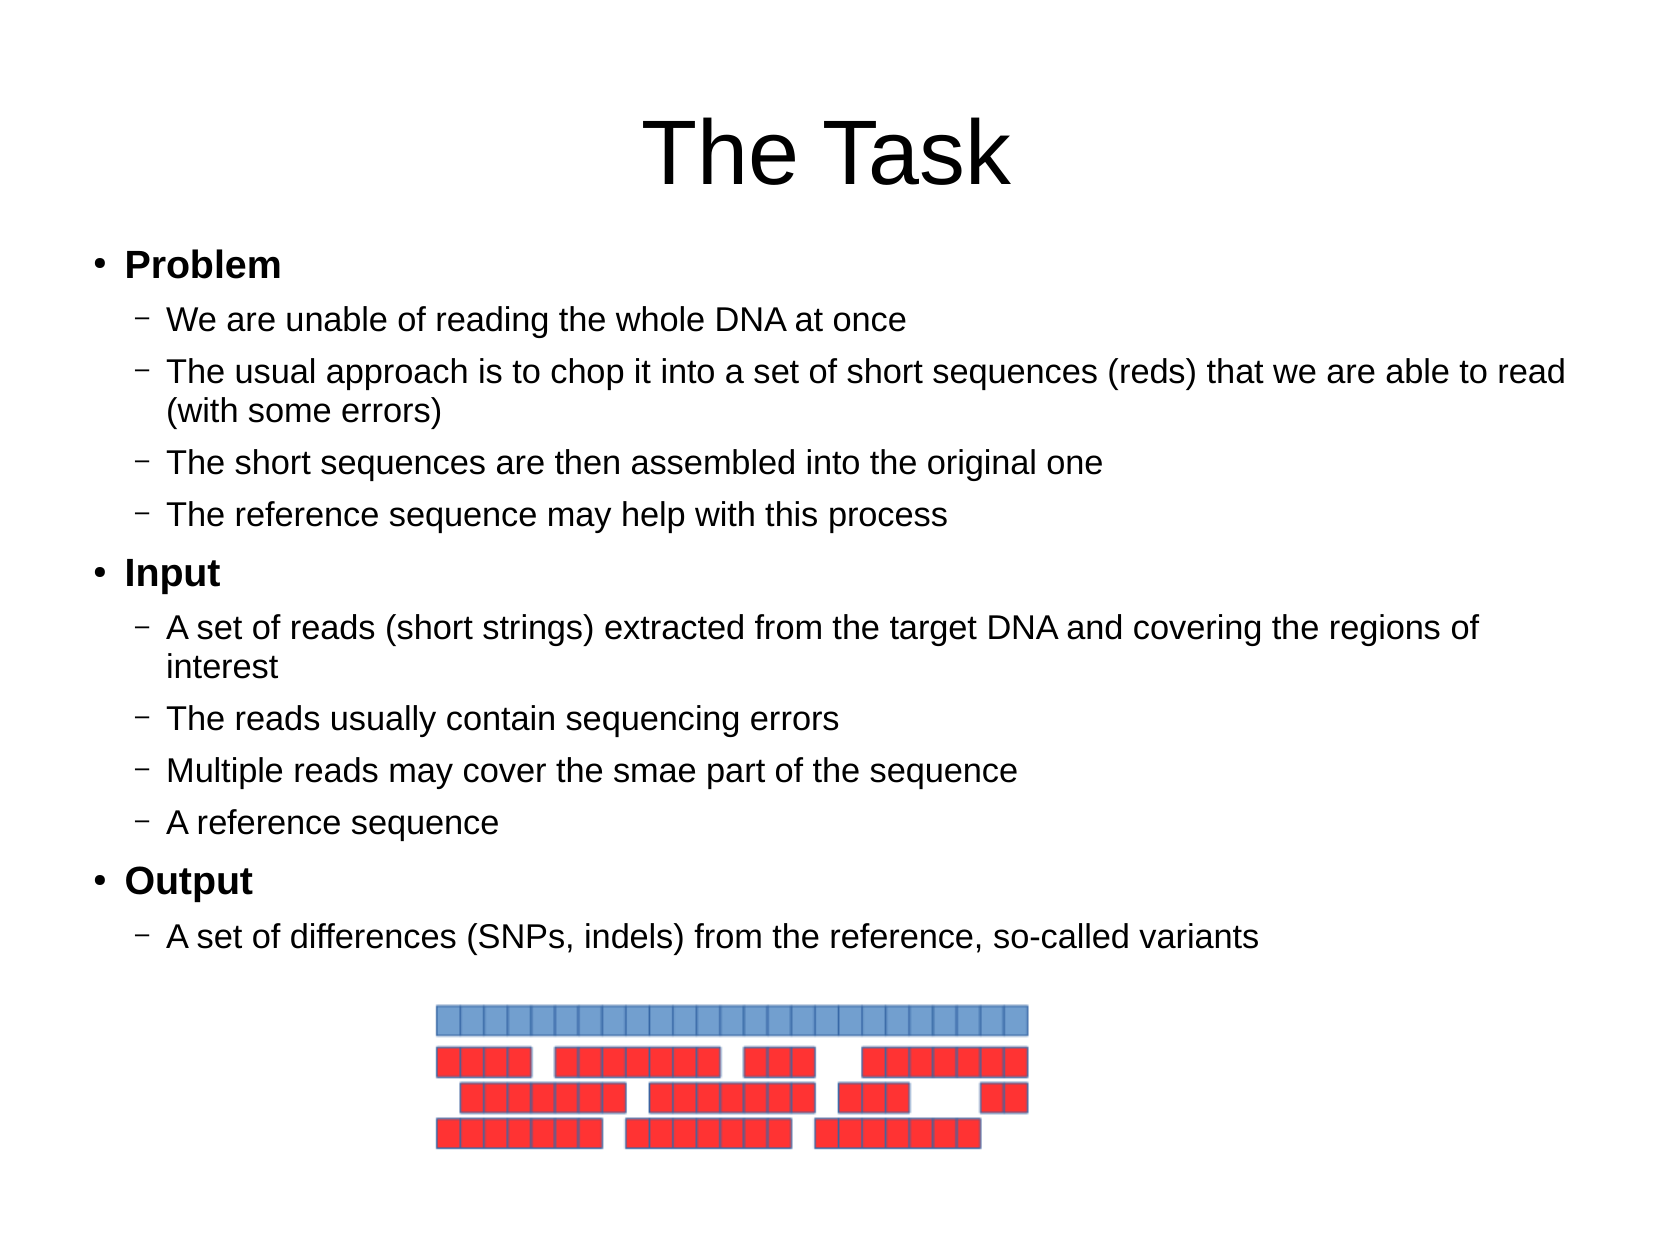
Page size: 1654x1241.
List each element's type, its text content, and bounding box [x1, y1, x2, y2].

list Problem We are unable of reading the whole DNA at once The usual approach is to chop it into a set of short sequences (reds) that we are able to read (with some errors) The short sequences are then assembled into the original one The reference sequence may help with this process Input A set of reads (short strings) extracted from the target DNA and covering the regions of interest The reads usually contain sequencing errors Multiple reads may cover the smae part of the sequence A reference sequence Output A set of differences (SNPs, indels) from the reference, so-called variants [82, 242, 1571, 963]
picture [416, 978, 1046, 1165]
title The Task [82, 49, 1571, 242]
